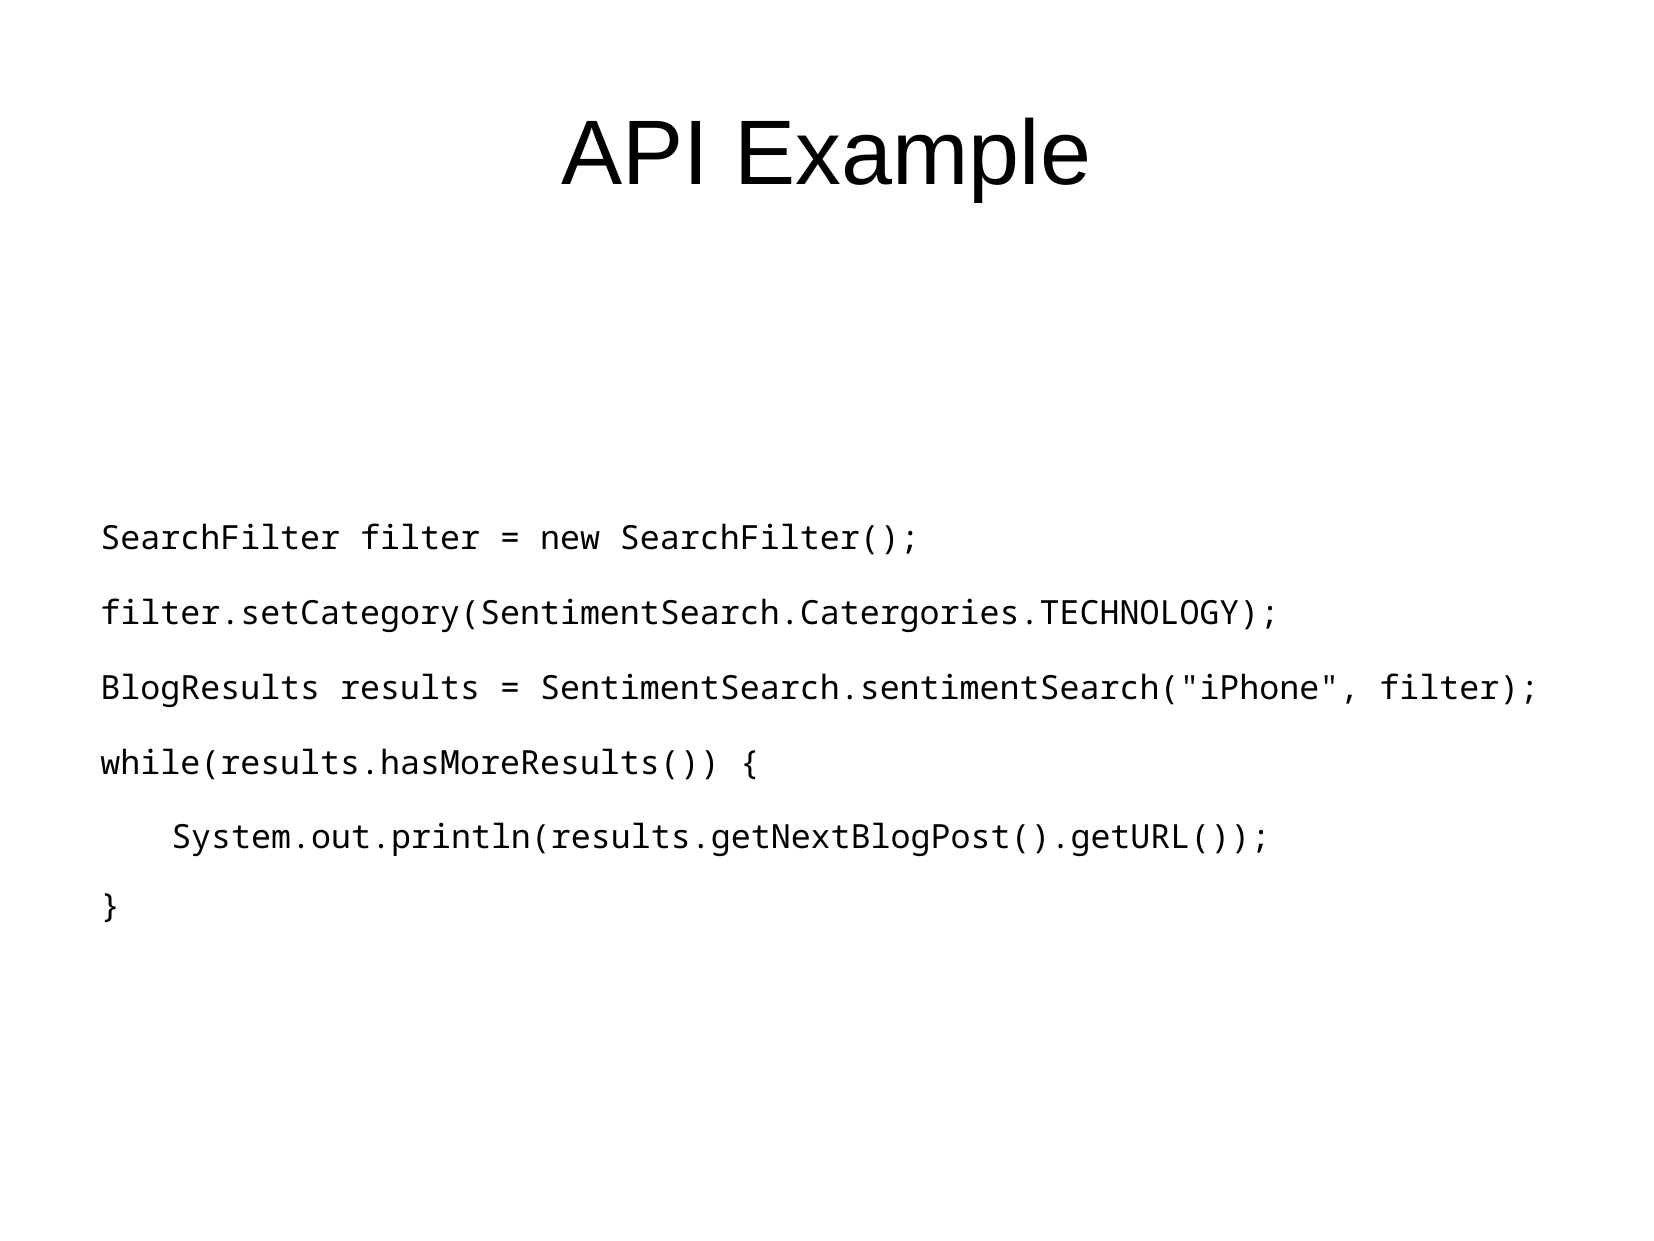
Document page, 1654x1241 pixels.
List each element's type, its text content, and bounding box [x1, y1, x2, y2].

title API Example [82, 56, 1571, 250]
list SearchFilter filter = new SearchFilter(); filter.setCategory(SentimentSearch.Catergories.TECHNOLOGY); BlogResults results = SentimentSearch.sentimentSearch("iPhone", filter); while(results.hasMoreResults()) { System.out.println(results.getNextBlogPost().getURL()); } [82, 290, 1571, 1109]
